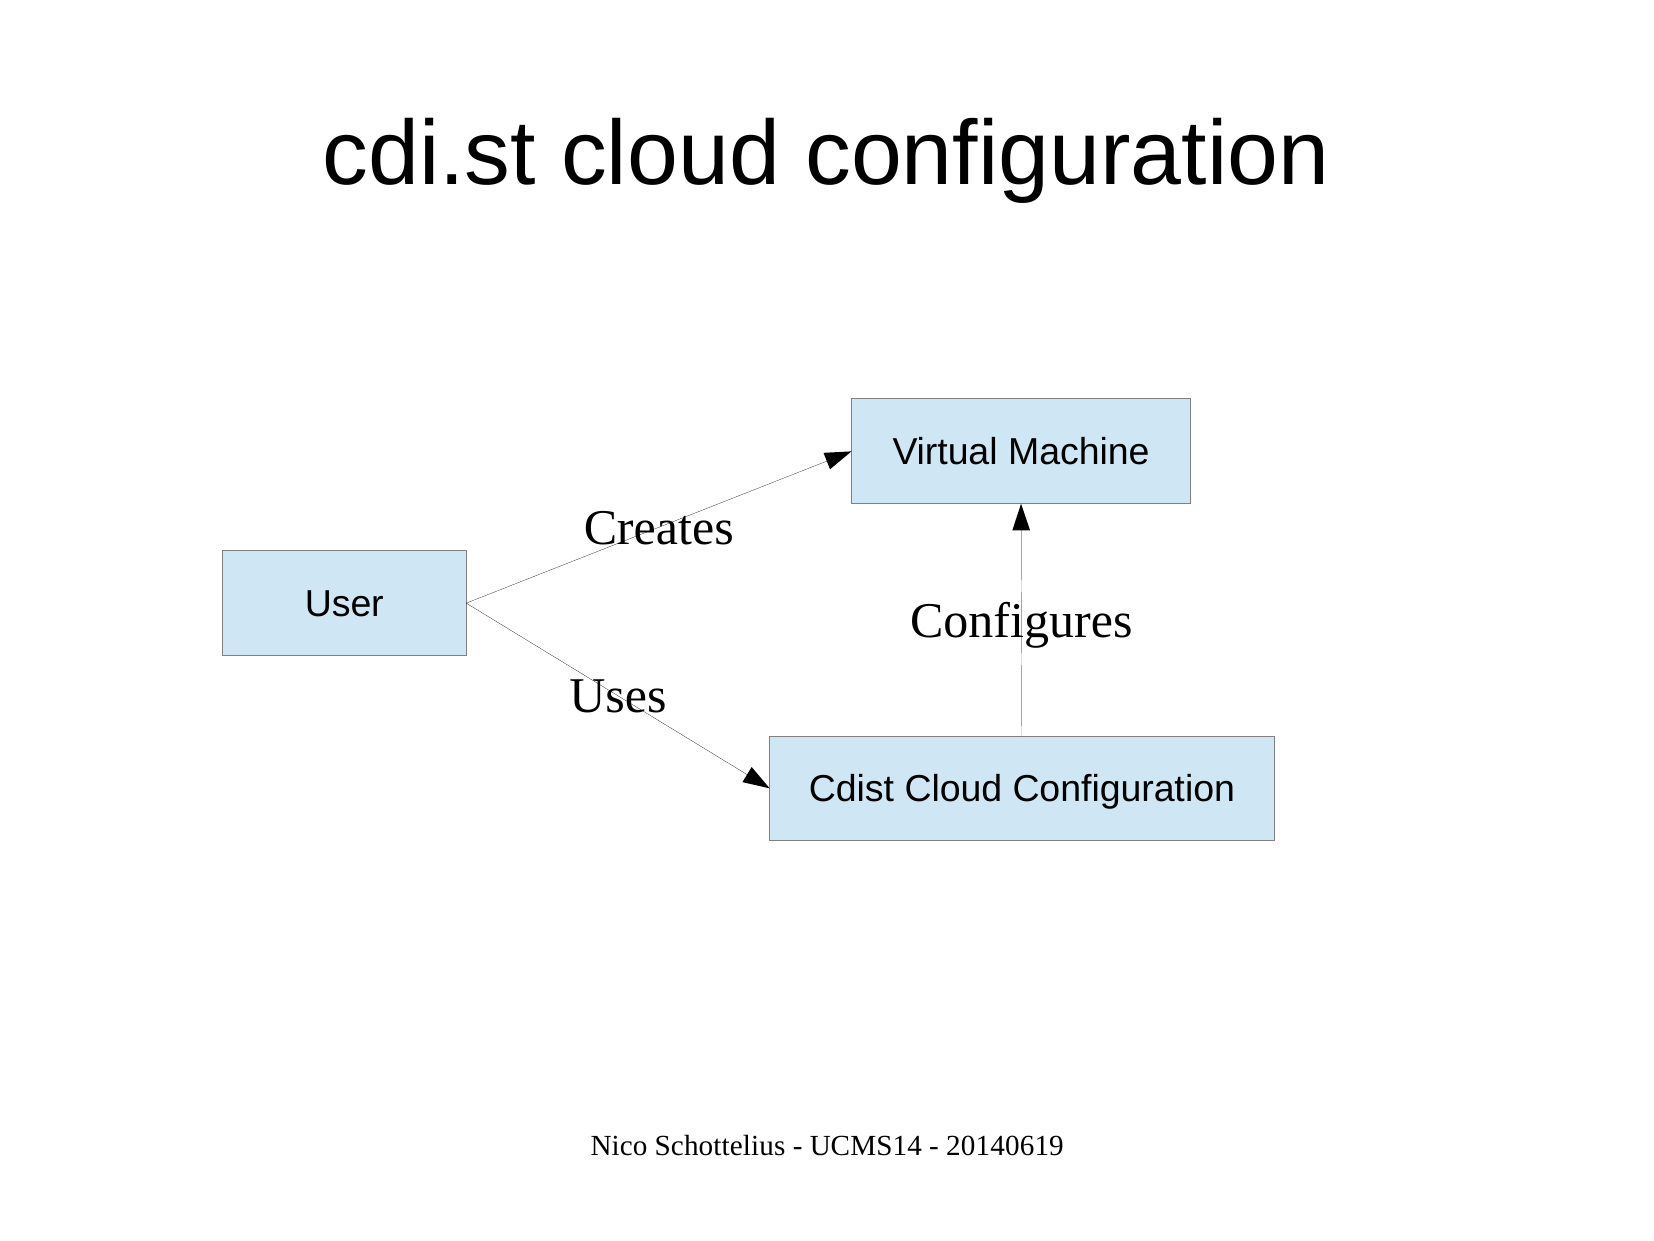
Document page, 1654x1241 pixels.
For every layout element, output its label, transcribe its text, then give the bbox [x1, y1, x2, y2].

text_box Cdist Cloud Configuration [769, 736, 1275, 841]
text_box Virtual Machine [851, 398, 1191, 504]
text_box User [222, 550, 467, 656]
title cdi.st cloud configuration [82, 49, 1571, 257]
